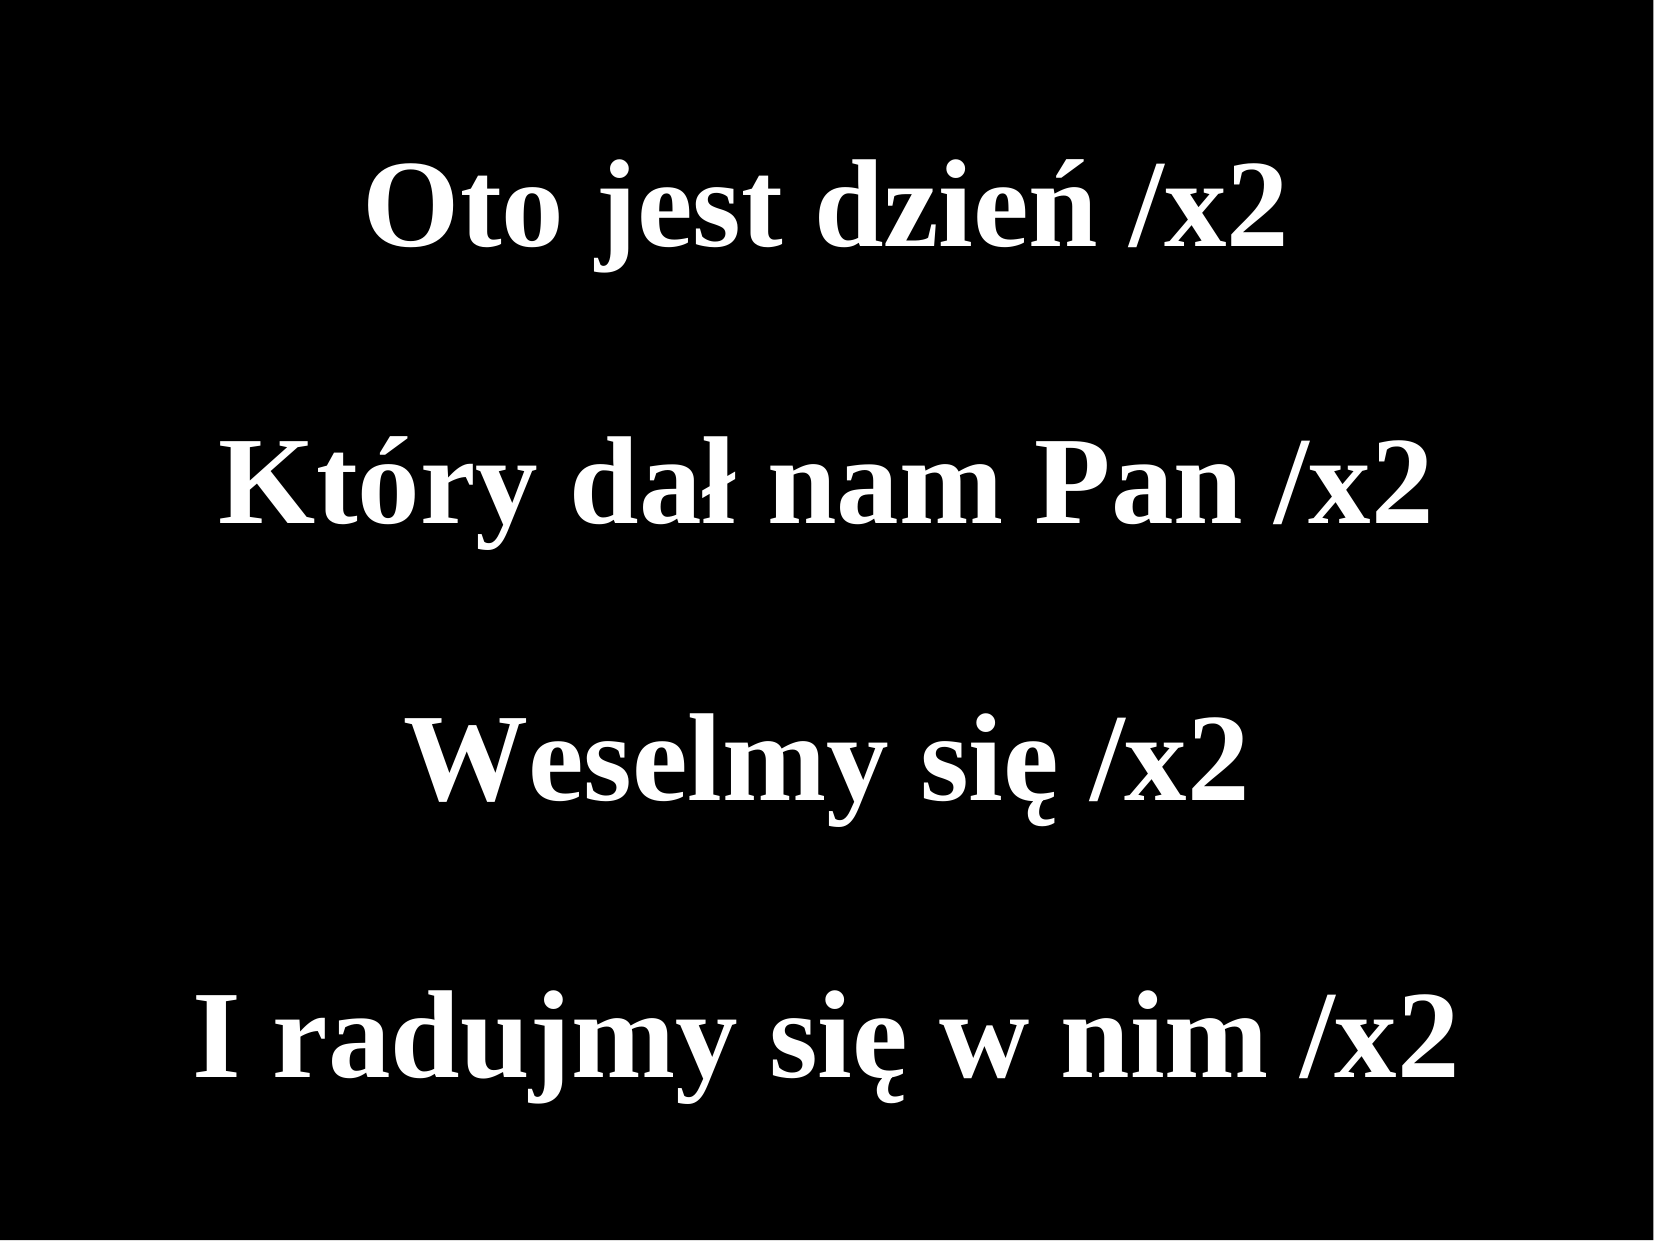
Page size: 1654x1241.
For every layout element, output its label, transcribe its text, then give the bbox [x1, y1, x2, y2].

title Oto jest dzień /x2 Który dał nam Pan /x2 Weselmy się /x2 I radujmy się w nim /x2 [0, 0, 1654, 1241]
